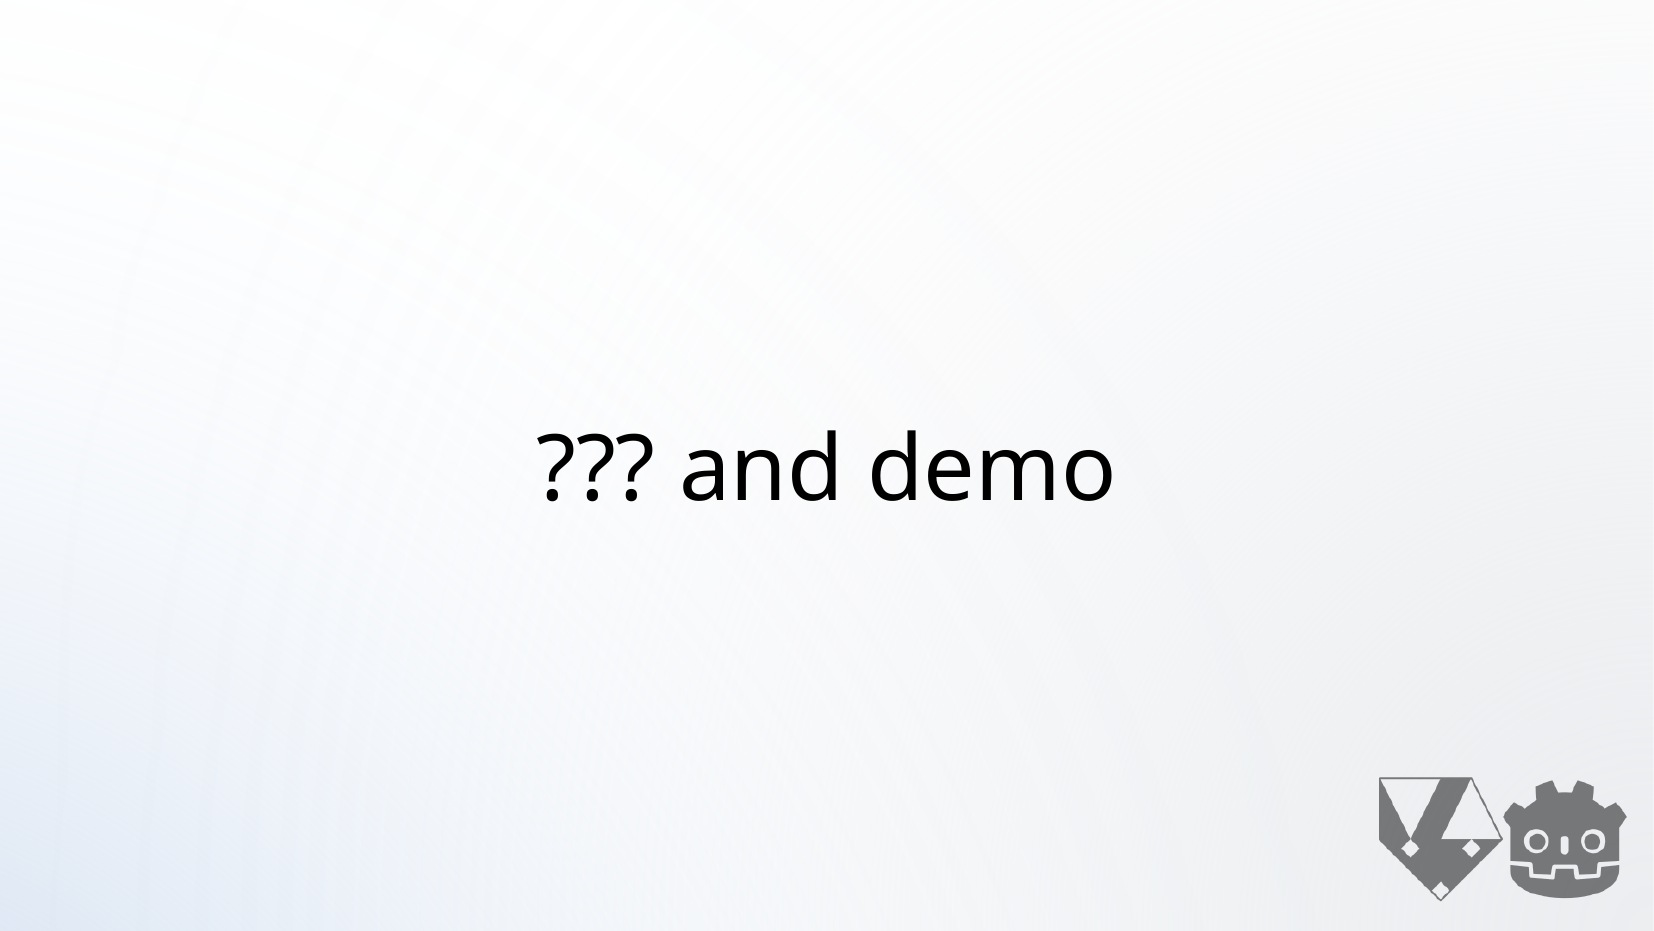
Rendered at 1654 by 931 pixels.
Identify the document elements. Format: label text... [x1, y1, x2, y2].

picture [0, 0, 1654, 931]
title ??? and demo [82, 387, 1571, 543]
